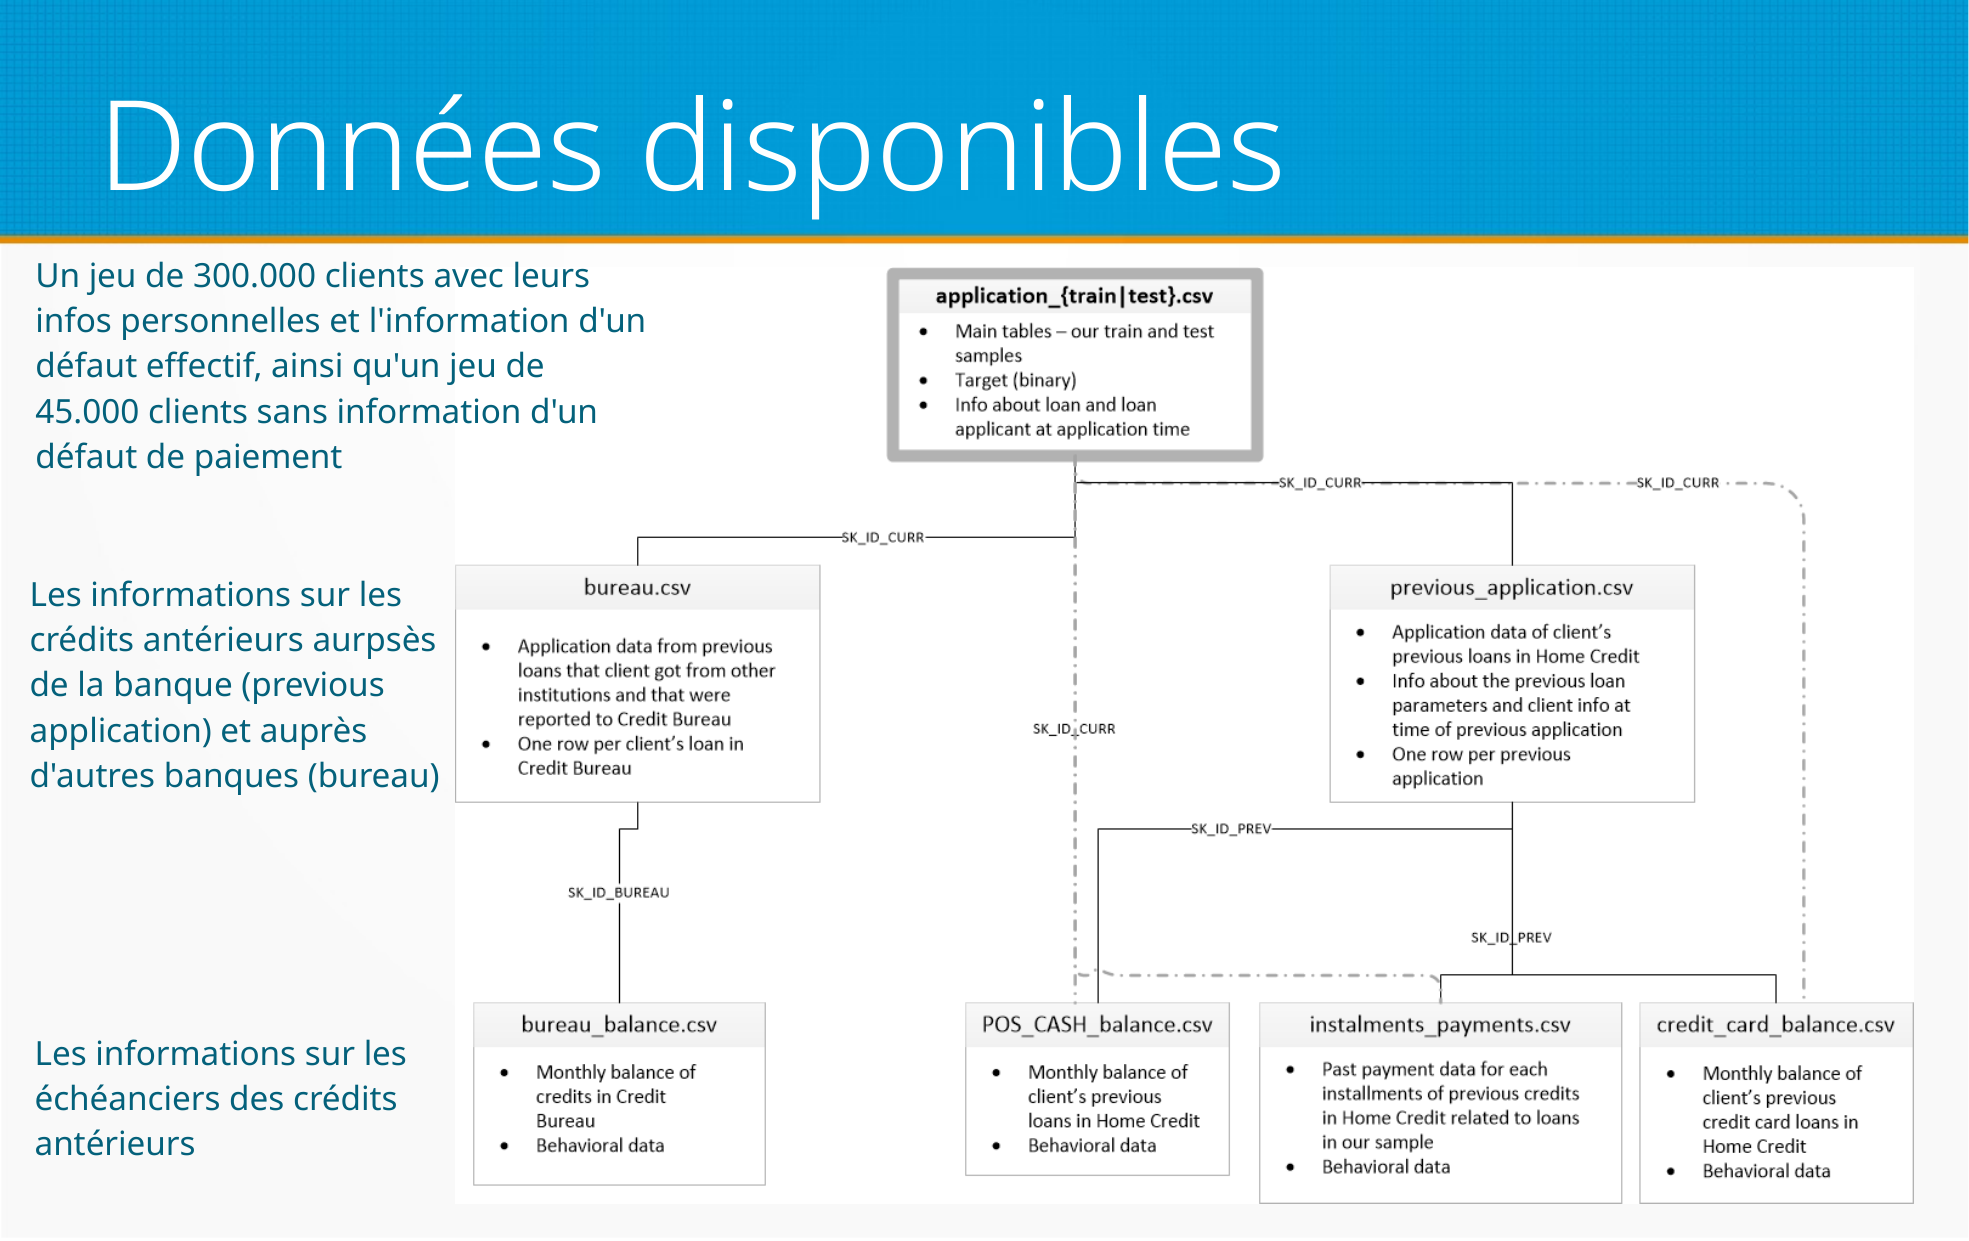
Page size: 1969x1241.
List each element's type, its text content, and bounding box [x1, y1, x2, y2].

picture [0, 233, 1969, 1241]
text_box Les informations sur les crédits antérieurs aurpsès de la banque (previous application) et auprès d'autres banques (bureau) [23, 543, 456, 825]
text_box Un jeu de 300.000 clients avec leurs infos personnelles et l'information d'un défaut effectif, ainsi qu'un jeu de 45.000 clients sans information d'un défaut de paiement [29, 224, 662, 506]
title Données disponibles [98, 19, 1870, 227]
text_box Les informations sur les échéanciers des crédits antérieurs [28, 956, 461, 1239]
